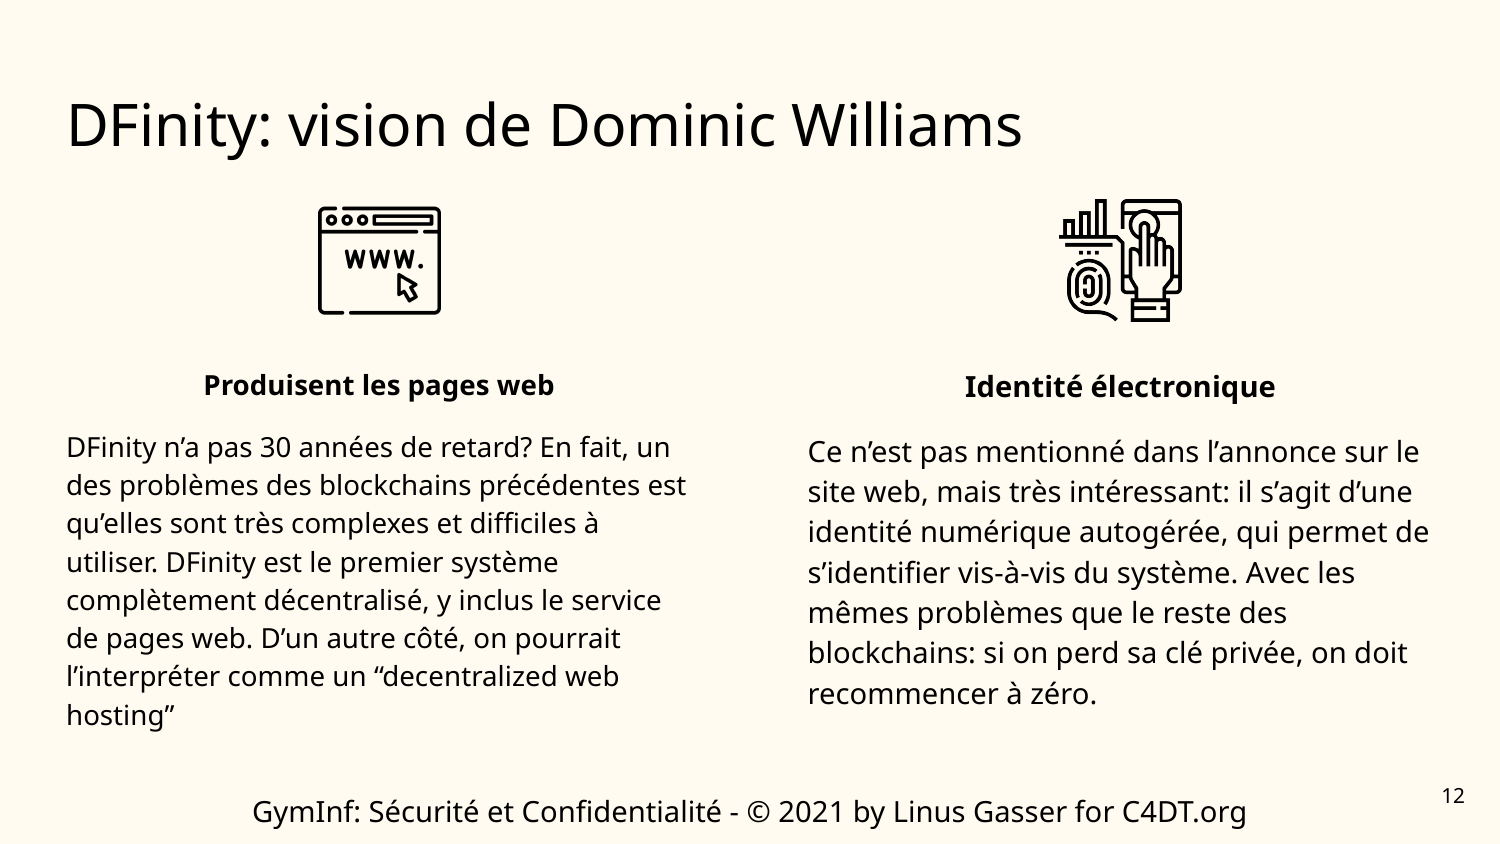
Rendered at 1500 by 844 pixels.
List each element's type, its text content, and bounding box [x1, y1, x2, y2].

title DFinity: vision de Dominic Williams [51, 72, 1449, 174]
list Produisent les pages web DFinity n’a pas 30 années de retard? En fait, un des problèmes des blockchains précédentes est qu’elles sont très complexes et difficiles à utiliser. DFinity est le premier système complètement décentralisé, y inclus le service de pages web. D’un autre côté, on pourrait l’interpréter comme un “decentralized web hosting” [51, 347, 708, 750]
list Identité électronique Ce n’est pas mentionné dans l’annonce sur le site web, mais très intéressant: il s’agit d’une identité numérique autogérée, qui permet de s’identifier vis-à-vis du système. Avec les mêmes problèmes que le reste des blockchains: si on perd sa clé privée, on doit recommencer à zéro. [792, 347, 1449, 750]
slide_number <number> [1389, 764, 1480, 830]
picture [1059, 199, 1182, 322]
picture [318, 199, 441, 322]
